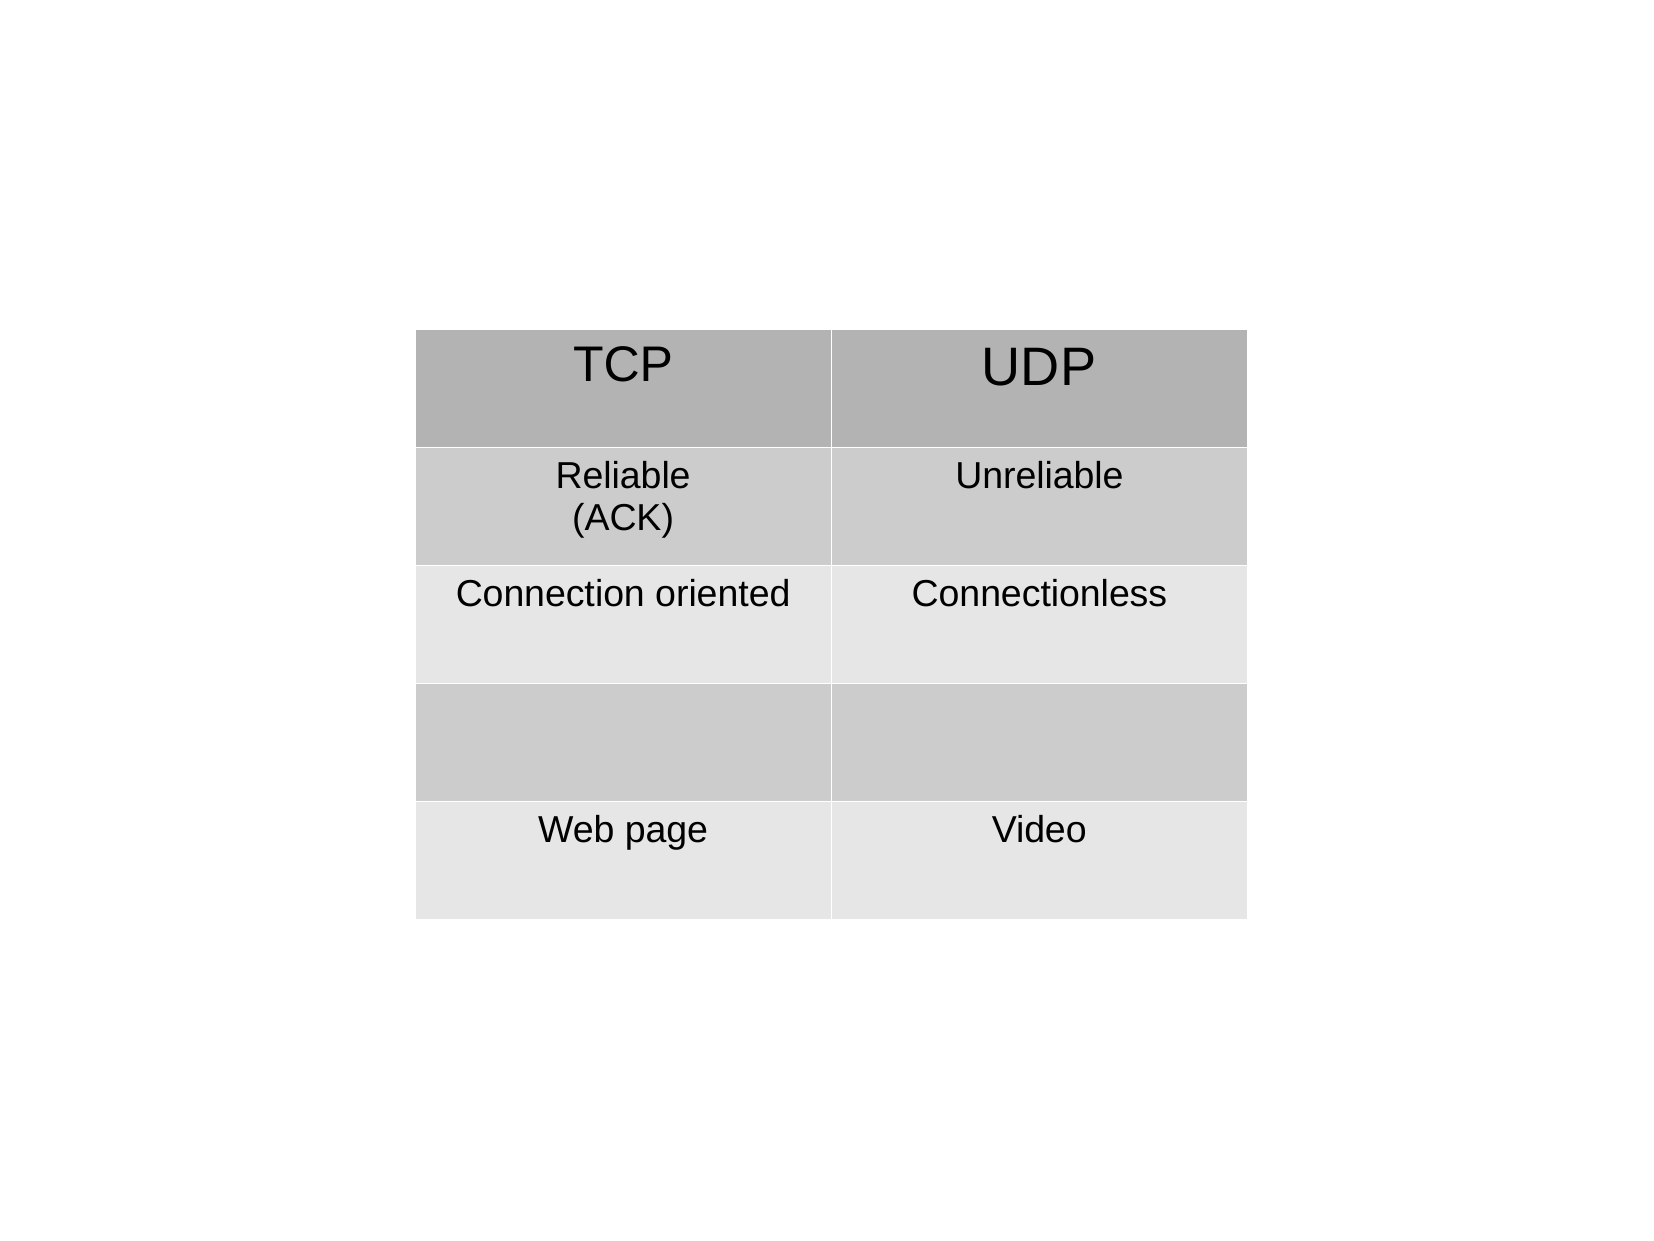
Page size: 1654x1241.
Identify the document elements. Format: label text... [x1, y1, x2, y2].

table_cell Unreliable [832, 448, 1247, 565]
table_cell Connectionless [832, 566, 1247, 683]
table_cell Reliable (ACK) [416, 448, 831, 565]
table_header UDP [832, 330, 1247, 447]
table_cell Connection oriented [416, 566, 831, 683]
table_cell [416, 684, 831, 801]
table_cell Video [832, 802, 1247, 919]
table_cell [832, 684, 1247, 801]
table_header TCP [416, 330, 831, 447]
table_cell Web page [416, 802, 831, 919]
